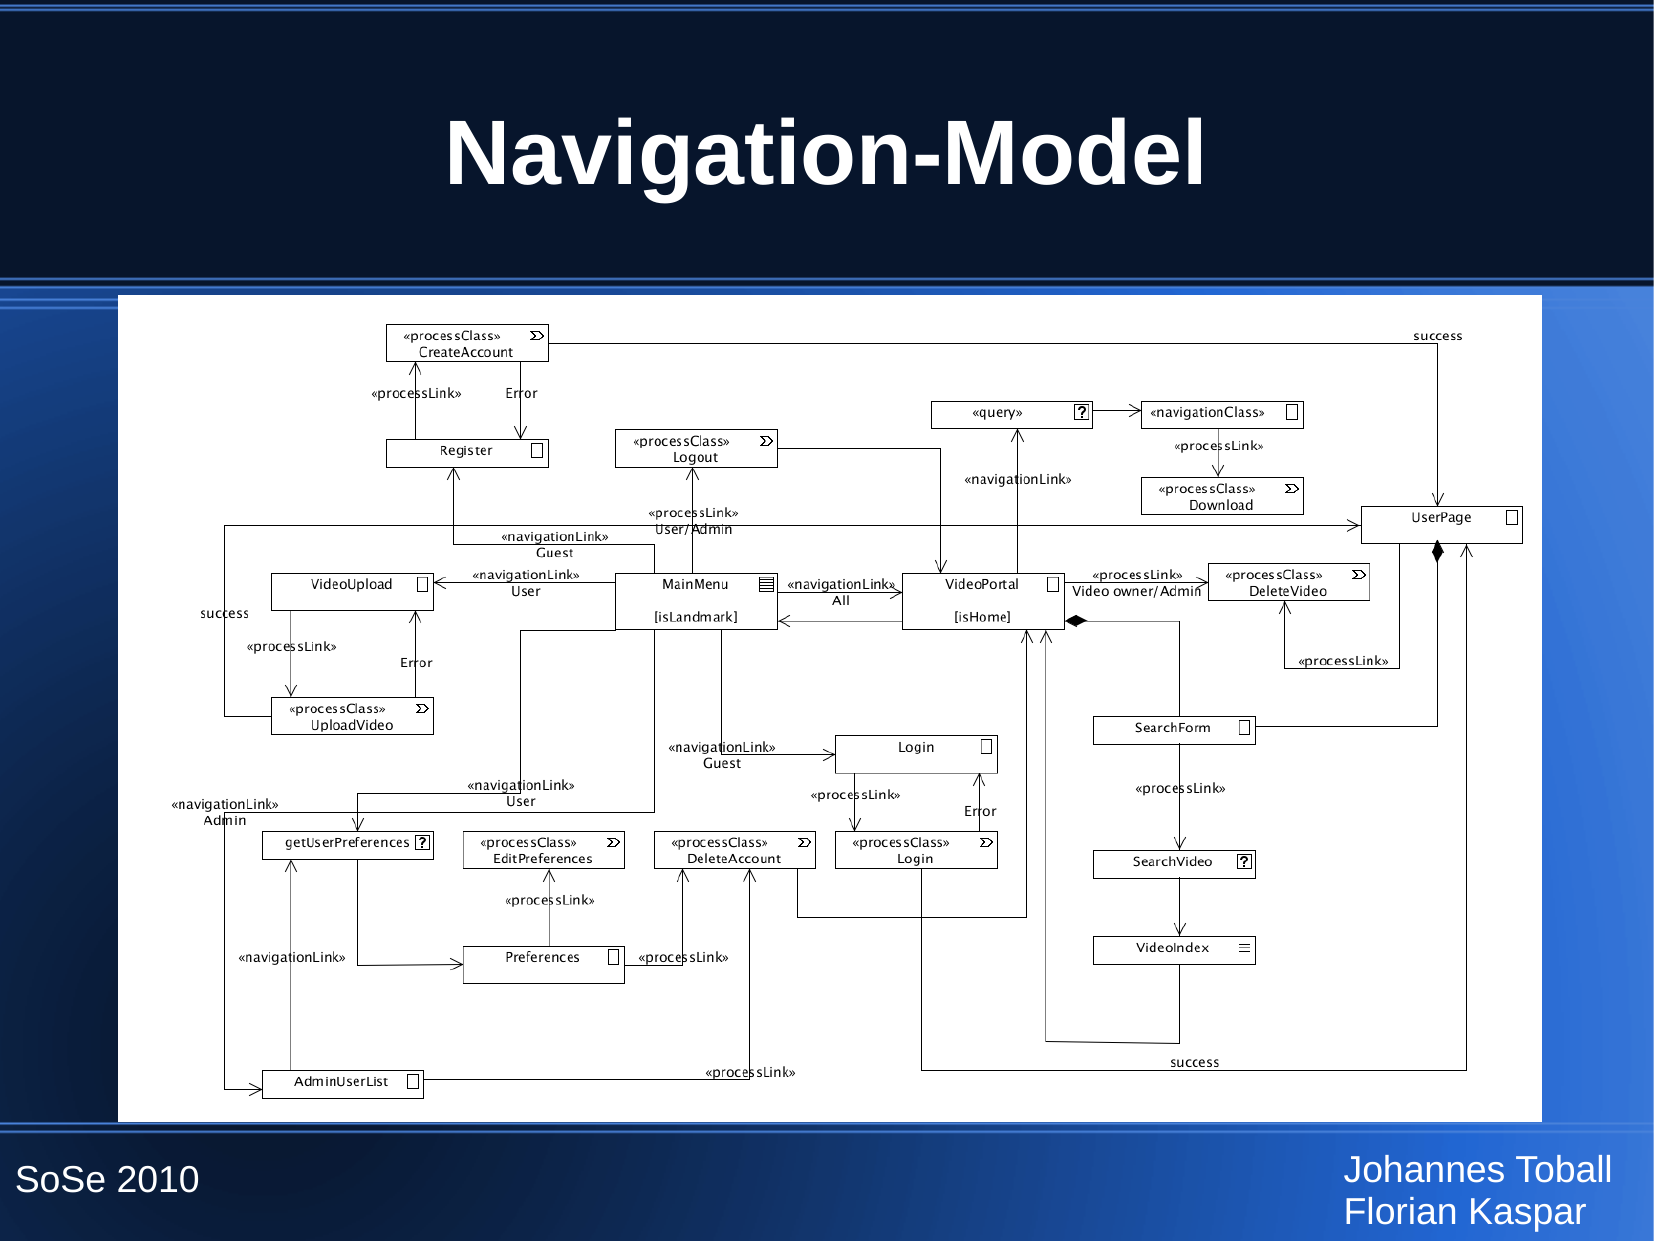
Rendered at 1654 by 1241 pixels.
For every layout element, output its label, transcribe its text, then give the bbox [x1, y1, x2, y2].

title Navigation-Model [82, 56, 1571, 250]
text_box SoSe 2010 [0, 1151, 325, 1209]
text_box Johannes Toball Florian Kaspar [1328, 1141, 1654, 1241]
picture [0, 0, 1654, 1241]
